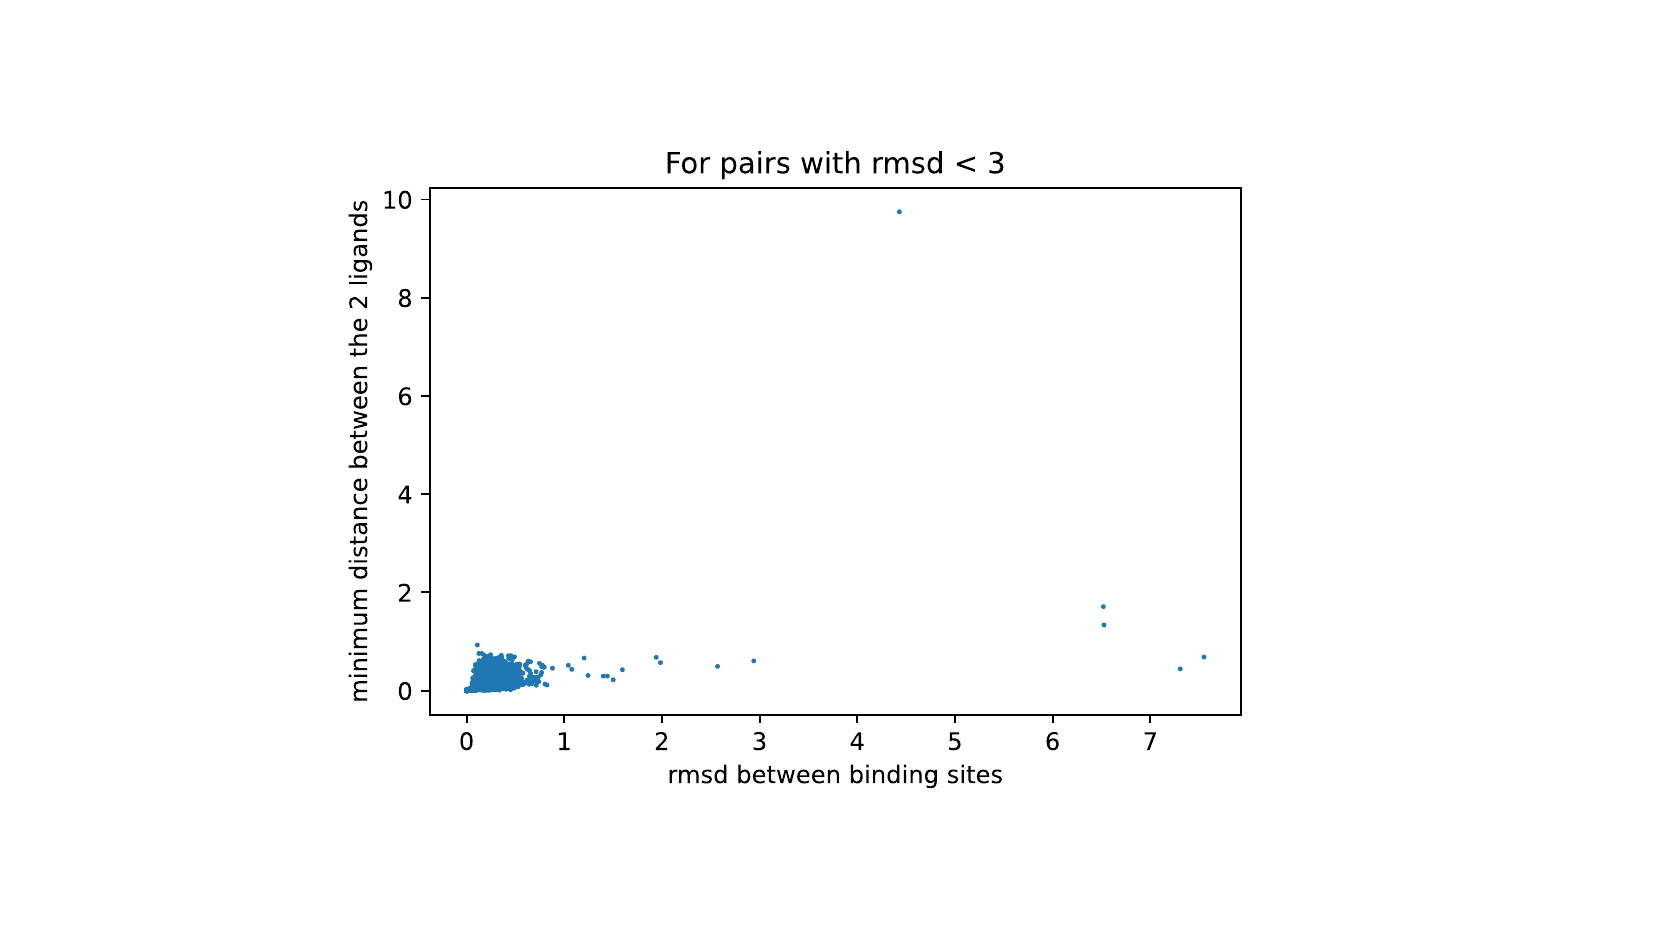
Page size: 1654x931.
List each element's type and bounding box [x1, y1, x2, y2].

picture [297, 103, 1347, 803]
